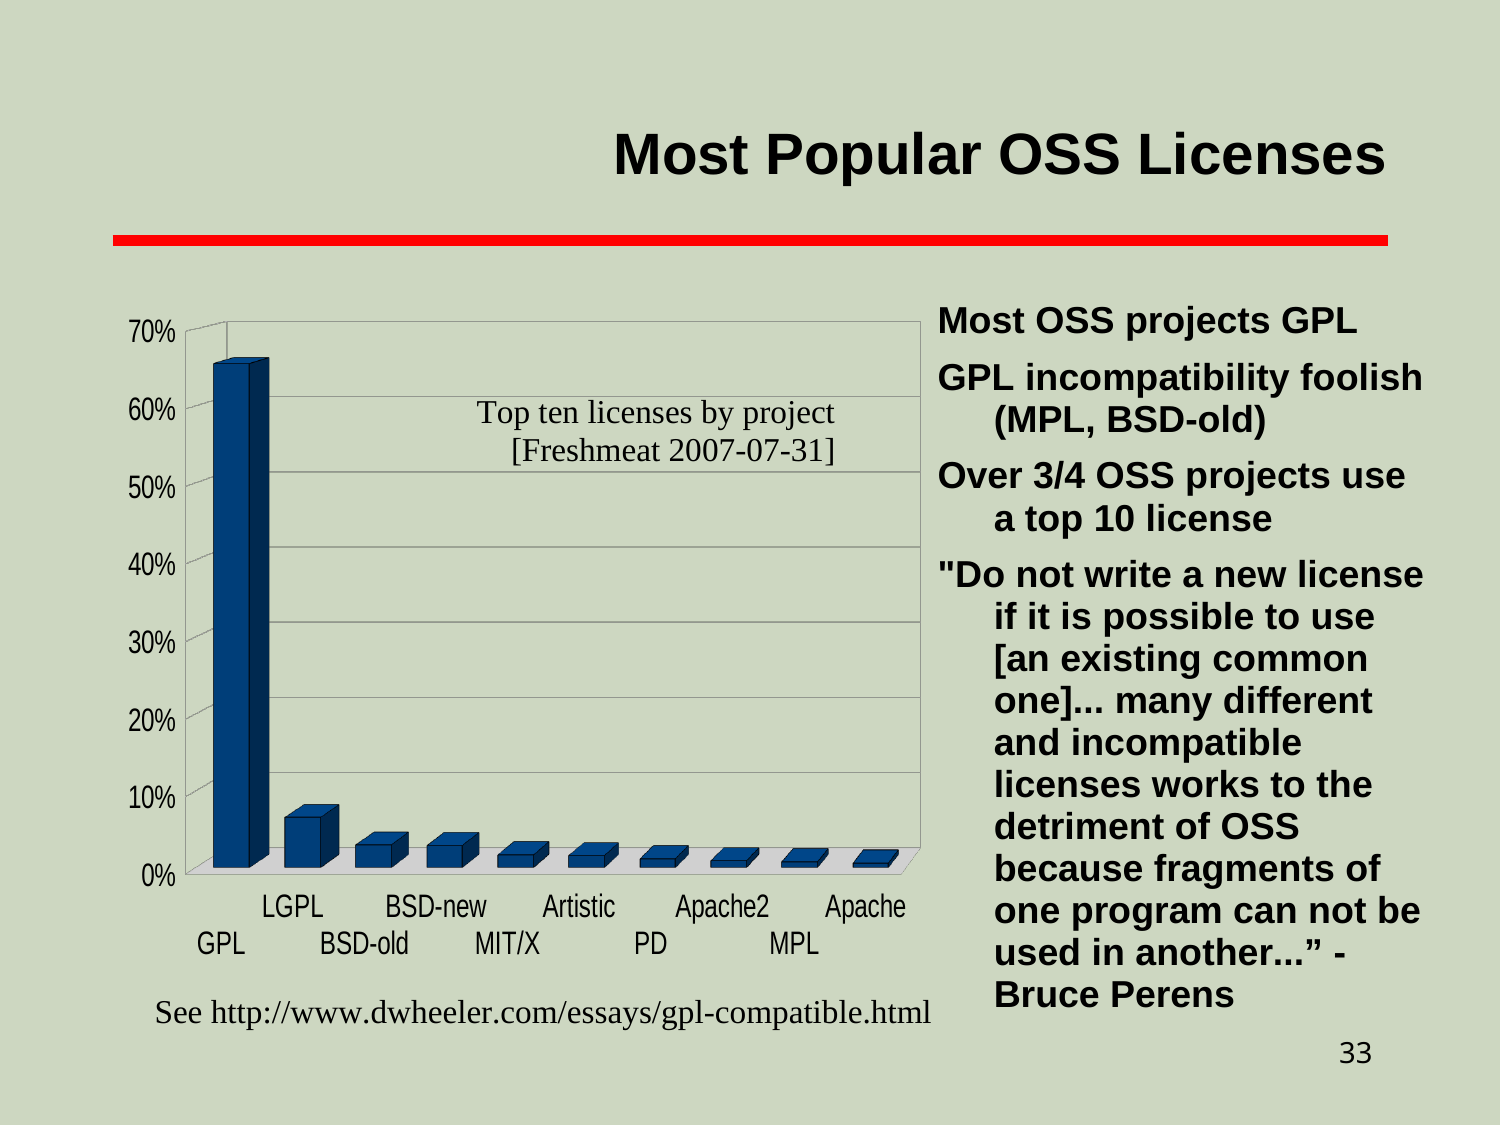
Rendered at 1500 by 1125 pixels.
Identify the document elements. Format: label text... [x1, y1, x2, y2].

chart [111, 299, 937, 976]
title Most Popular OSS Licenses [337, 85, 1388, 224]
list Most OSS projects GPL GPL incompatibility foolish (MPL, BSD-old) Over 3/4 OSS projects use a top 10 license "Do not write a new license if it is possible to use [an existing common one]... many different and incompatible licenses works to the detriment of OSS because fragments of one program can not be used in another...” - Bruce Perens [937, 299, 1426, 1084]
text_box Top ten licenses by project [Freshmeat 2007-07-31] [375, 375, 826, 488]
text_box See http://www.dwheeler.com/essays/gpl-compatible.html [150, 975, 938, 1051]
